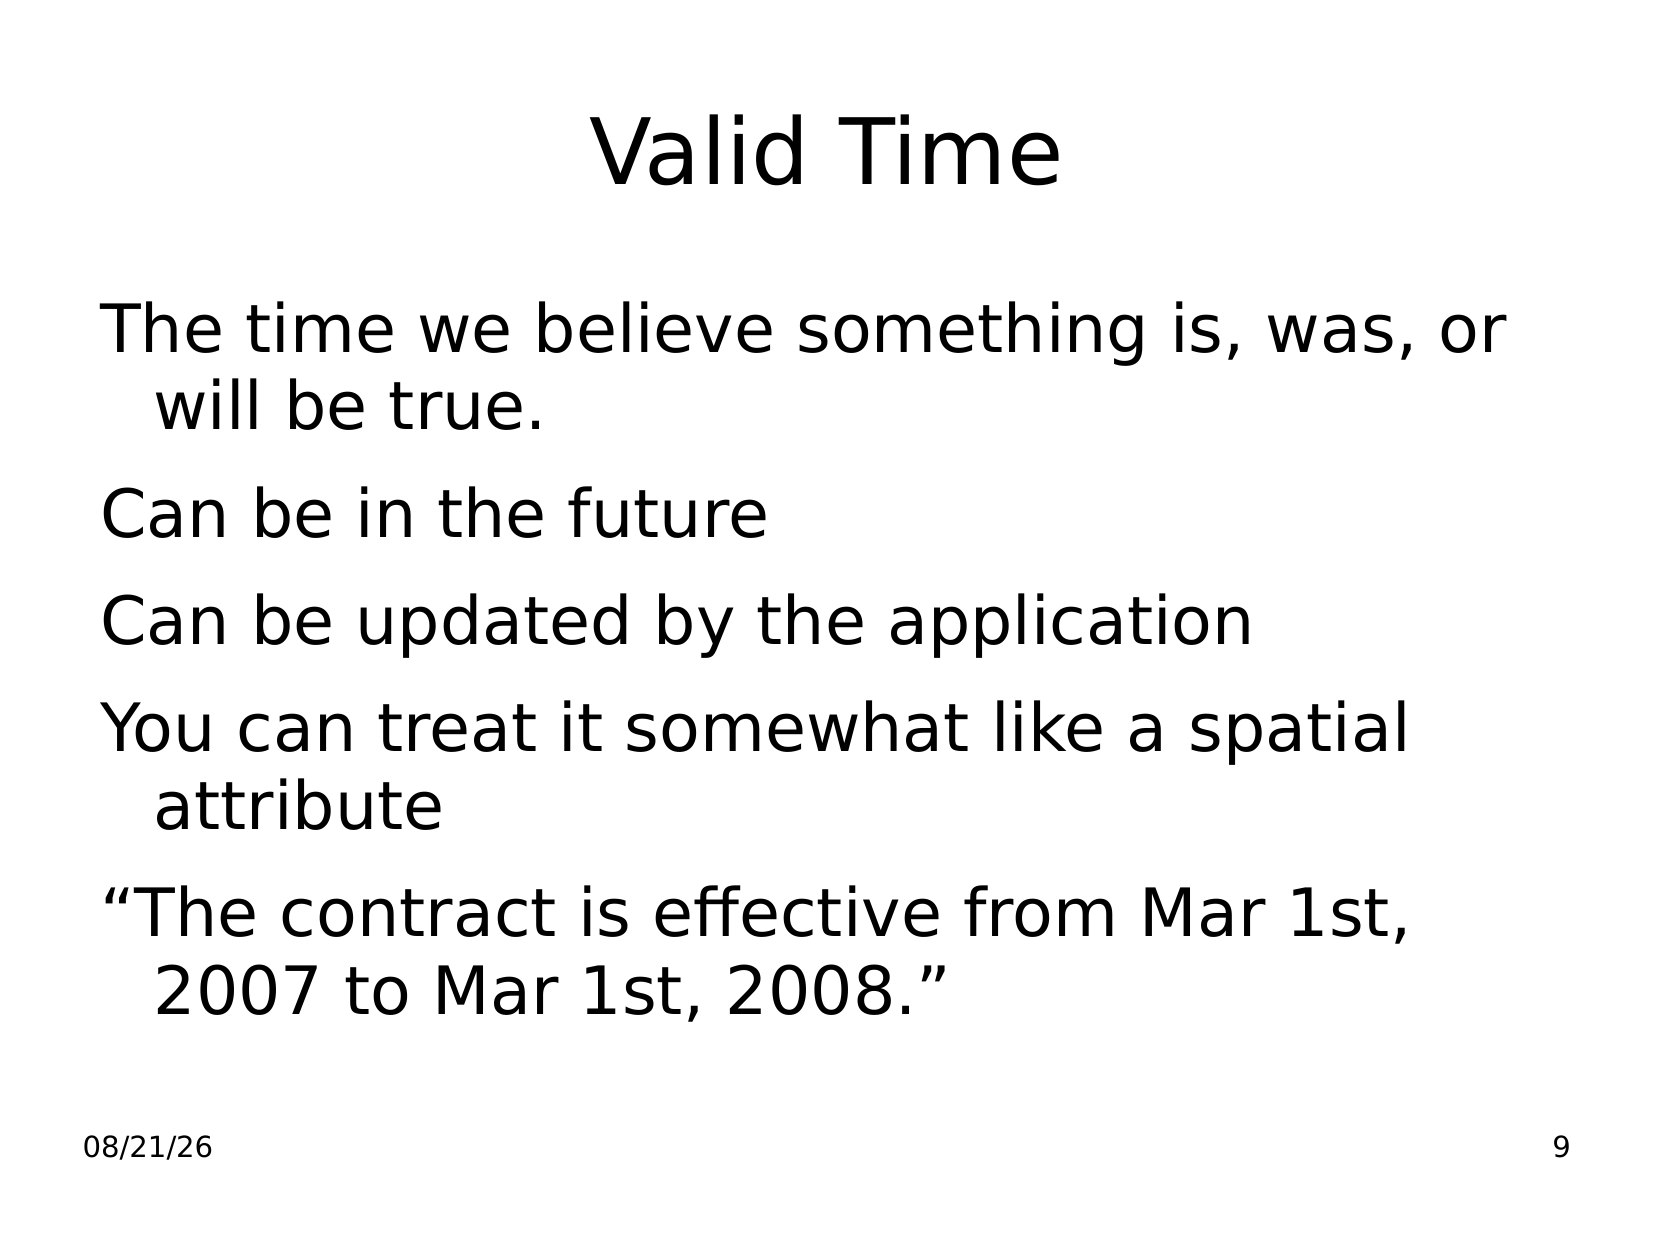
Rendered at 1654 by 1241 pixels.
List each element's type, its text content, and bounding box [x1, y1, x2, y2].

list The time we believe something is, was, or will be true. Can be in the future Can be updated by the application You can treat it somewhat like a spatial attribute “The contract is effective from Mar 1st, 2007 to Mar 1st, 2008.” [82, 290, 1571, 1094]
title Valid Time [82, 56, 1571, 250]
